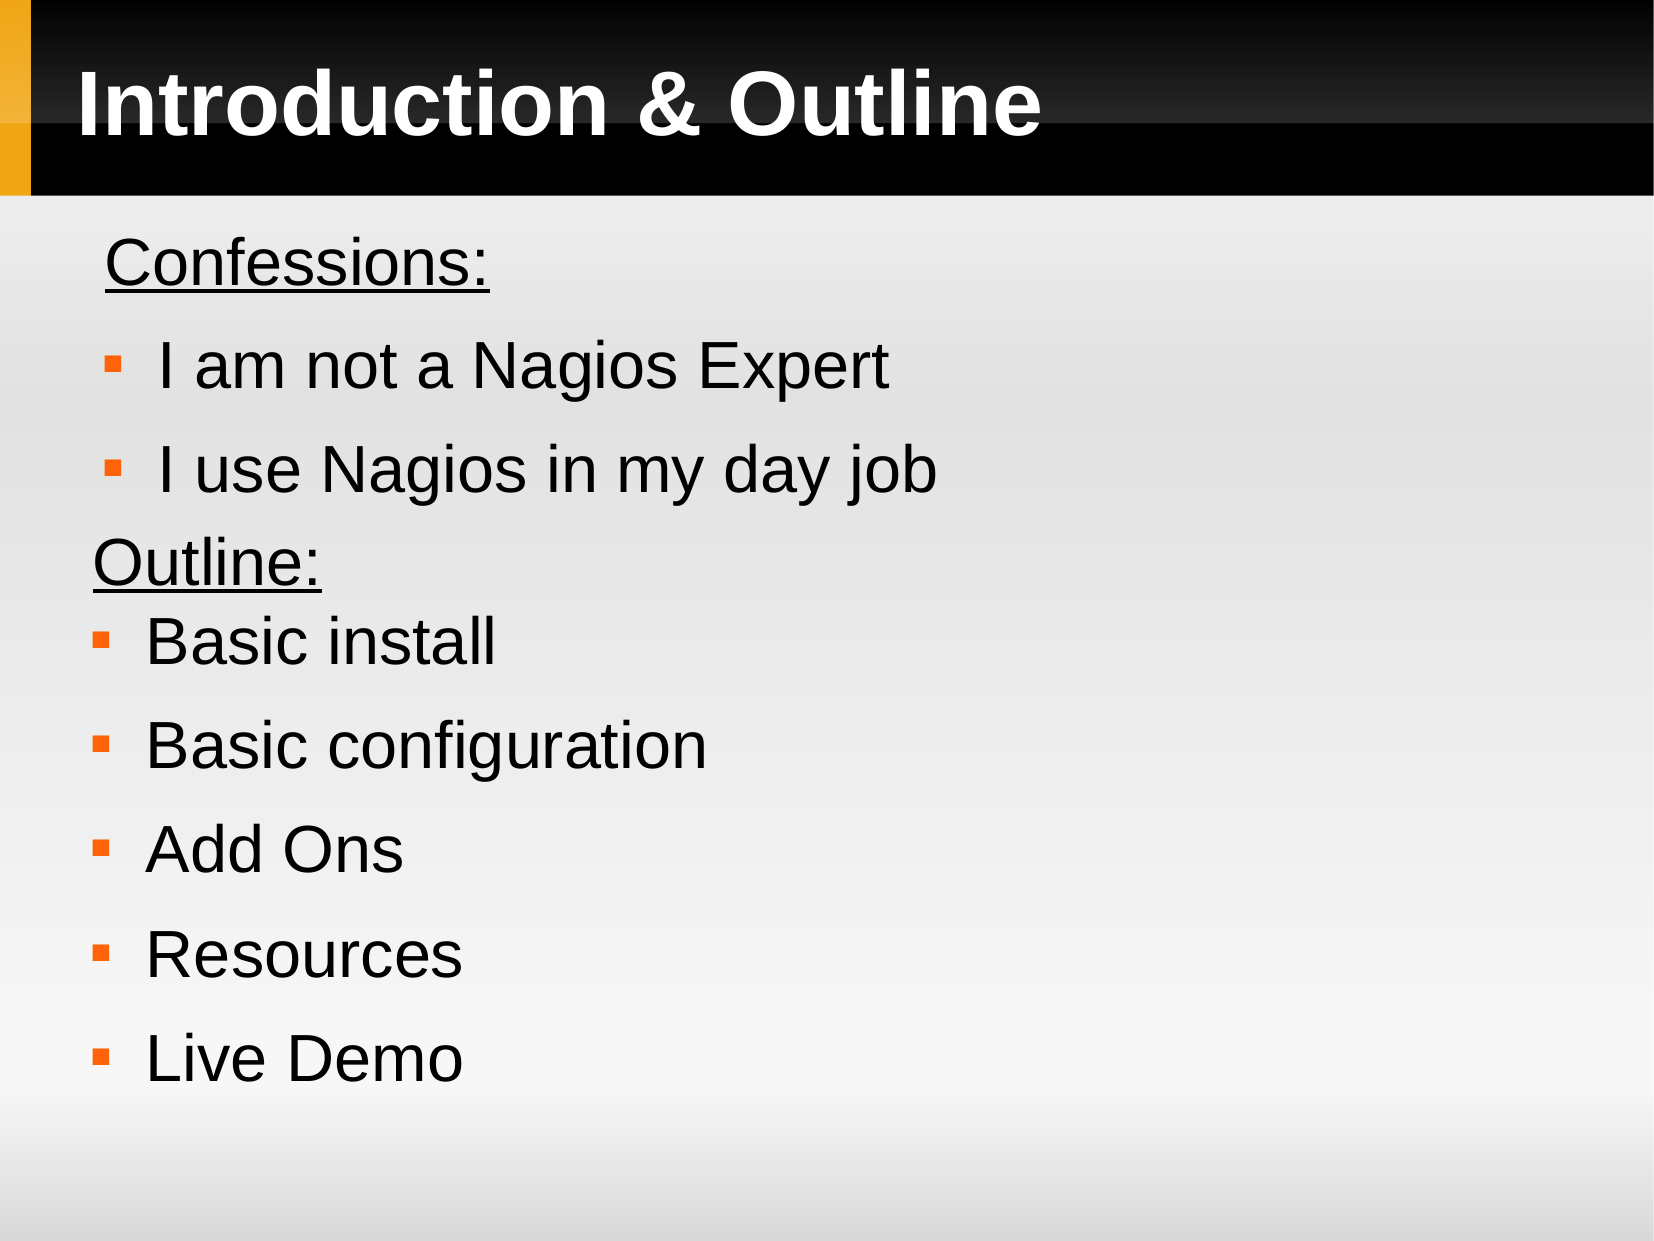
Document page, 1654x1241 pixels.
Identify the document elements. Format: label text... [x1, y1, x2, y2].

list Confessions: [86, 507, 676, 603]
list I am not a Nagios Expert I use Nagios in my day job [86, 327, 1576, 507]
list Outline: [75, 525, 664, 610]
list Basic install Basic configuration Add Ons Resources Live Demo [75, 603, 1564, 1096]
picture [0, 0, 1654, 1241]
list Confessions: [86, 225, 676, 327]
title Introduction & Outline [76, 0, 1565, 208]
